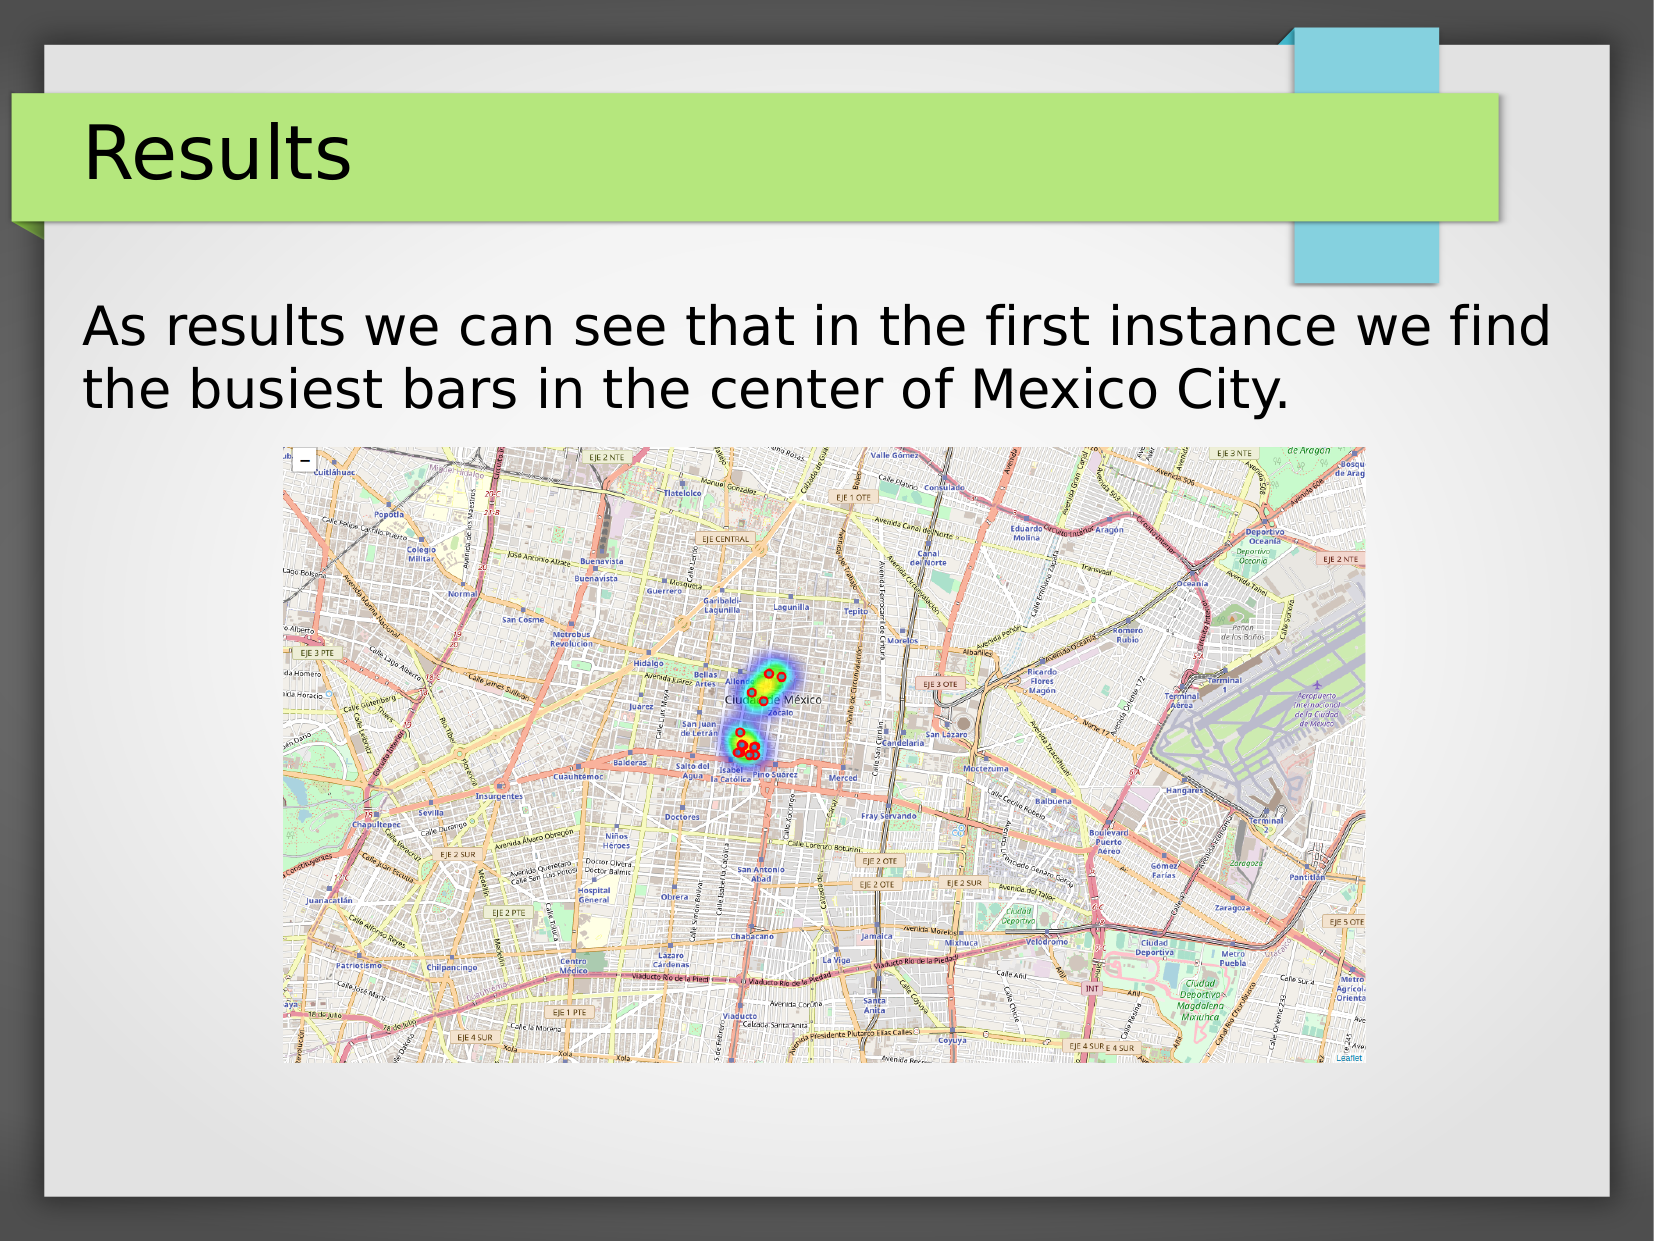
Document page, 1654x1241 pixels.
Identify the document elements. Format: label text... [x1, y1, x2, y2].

picture [0, 0, 1654, 1241]
title Results [82, 94, 1264, 213]
list As results we can see that in the first instance we find the busiest bars in the center of Mexico City. [82, 295, 1571, 1015]
